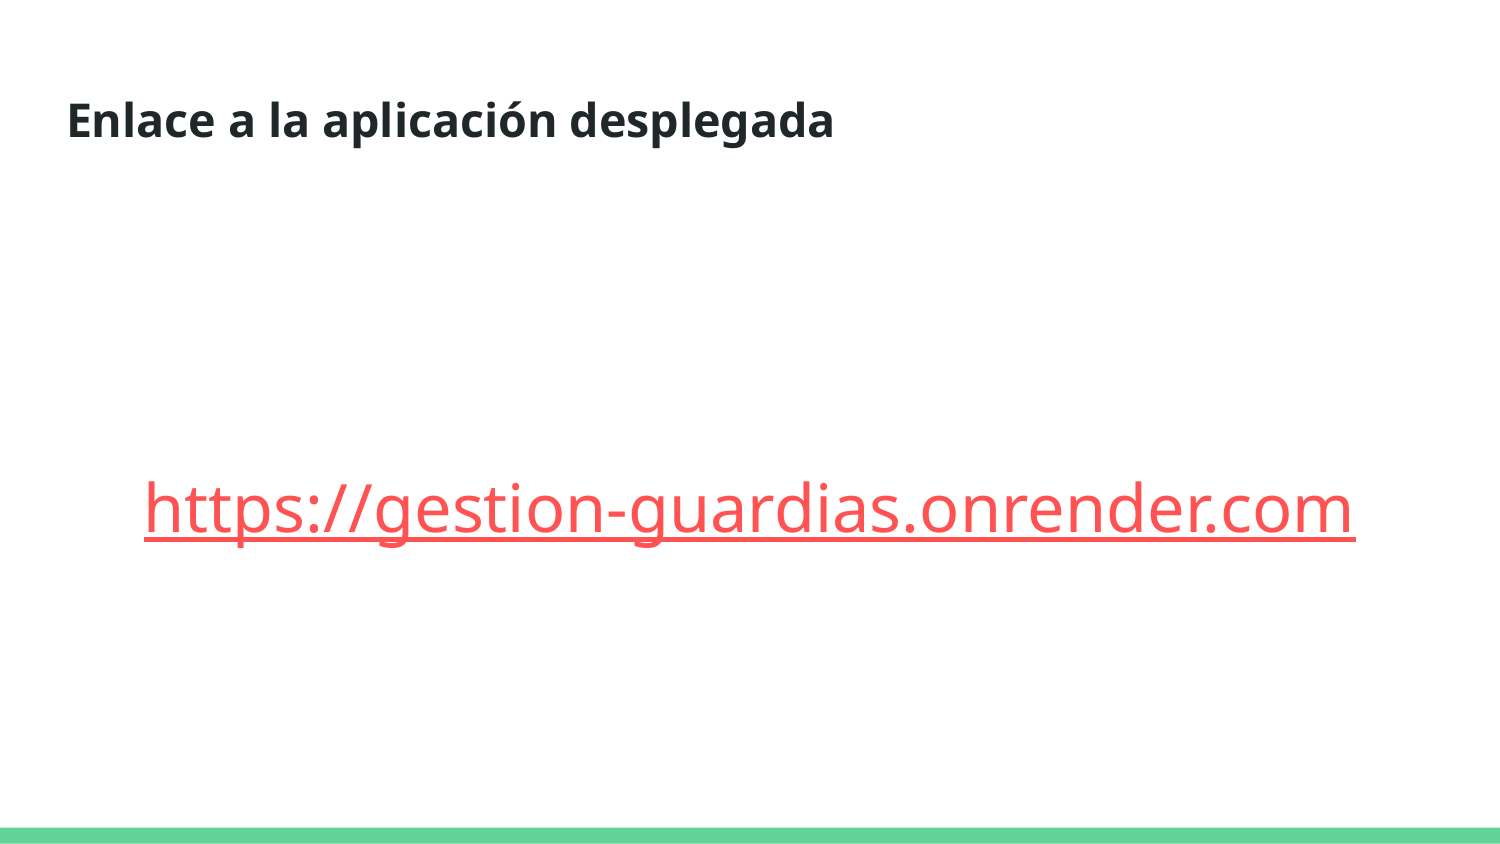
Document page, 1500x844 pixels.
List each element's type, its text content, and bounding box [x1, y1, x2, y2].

list https://gestion-guardias.onrender.com [51, 189, 1449, 750]
title Enlace a la aplicación desplegada [51, 72, 1449, 167]
